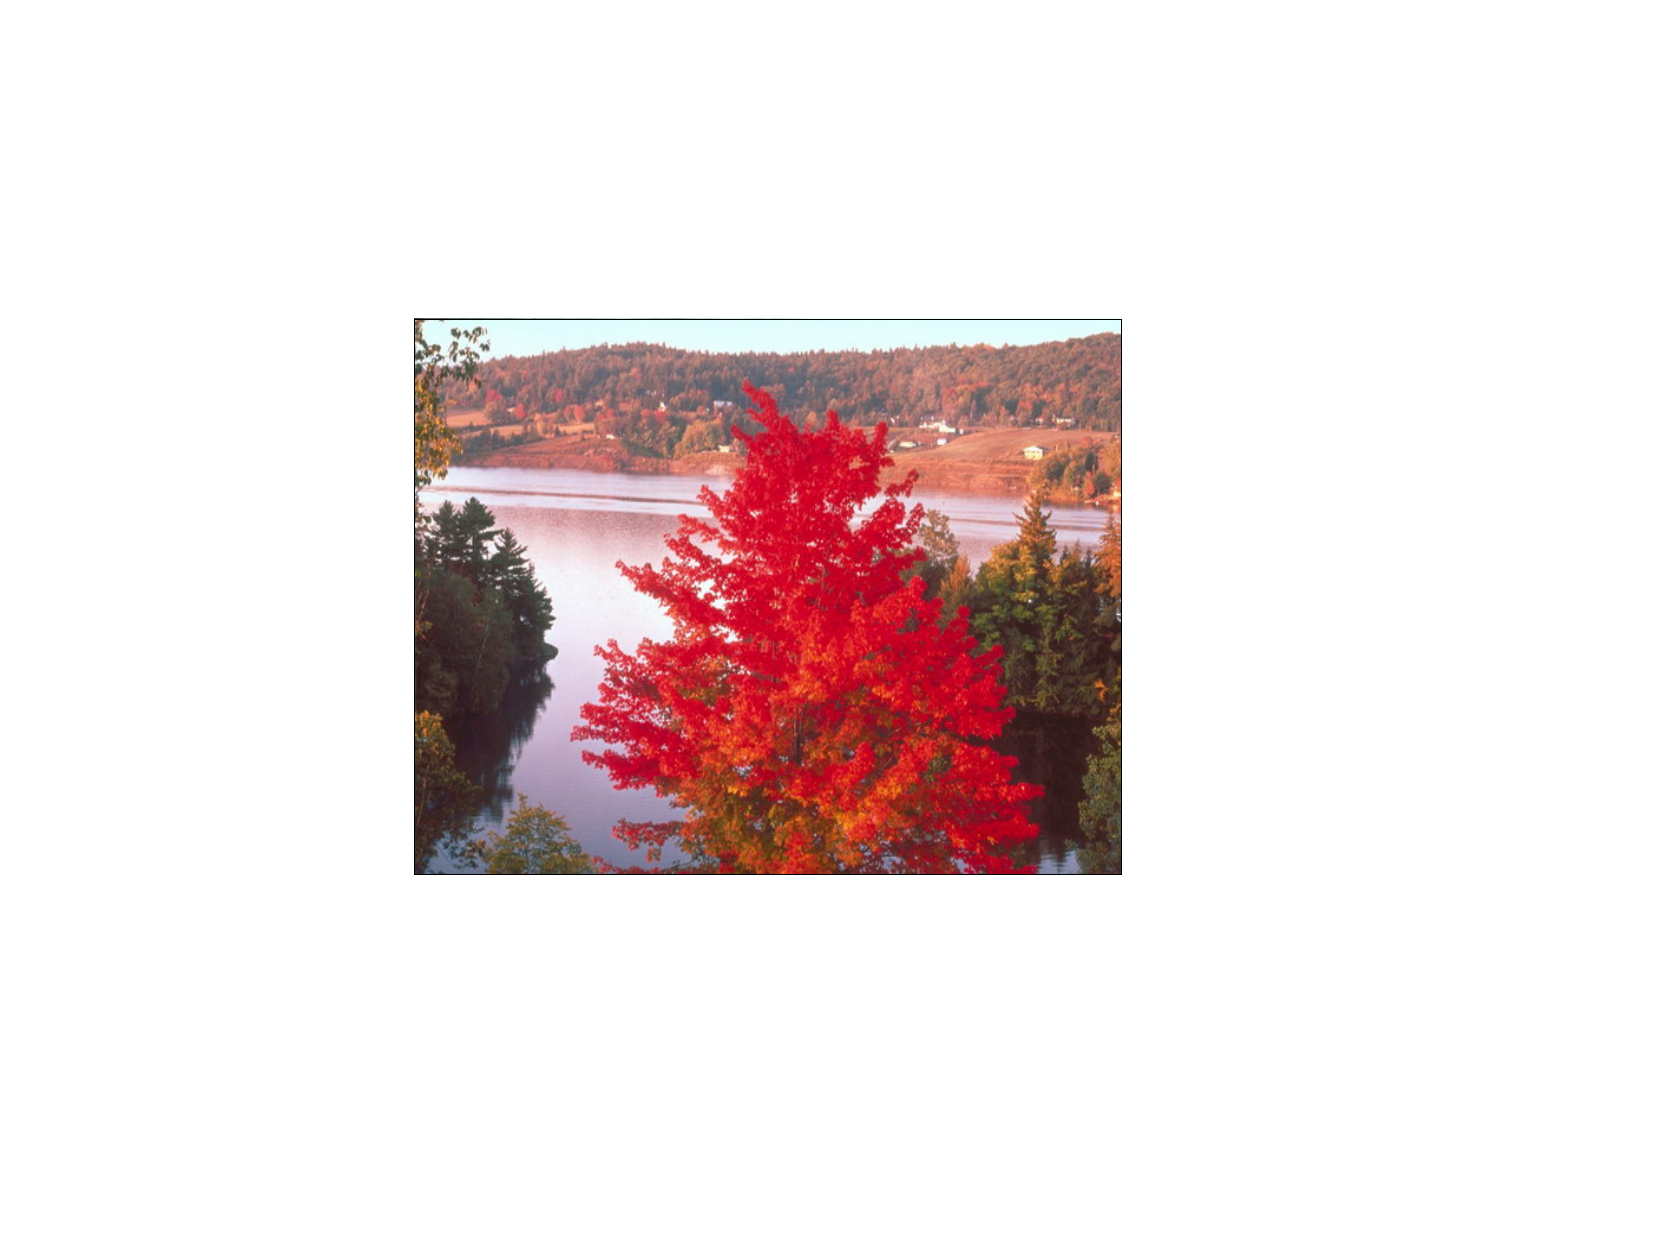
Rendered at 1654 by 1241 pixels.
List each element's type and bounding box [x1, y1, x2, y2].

picture [414, 318, 1122, 875]
